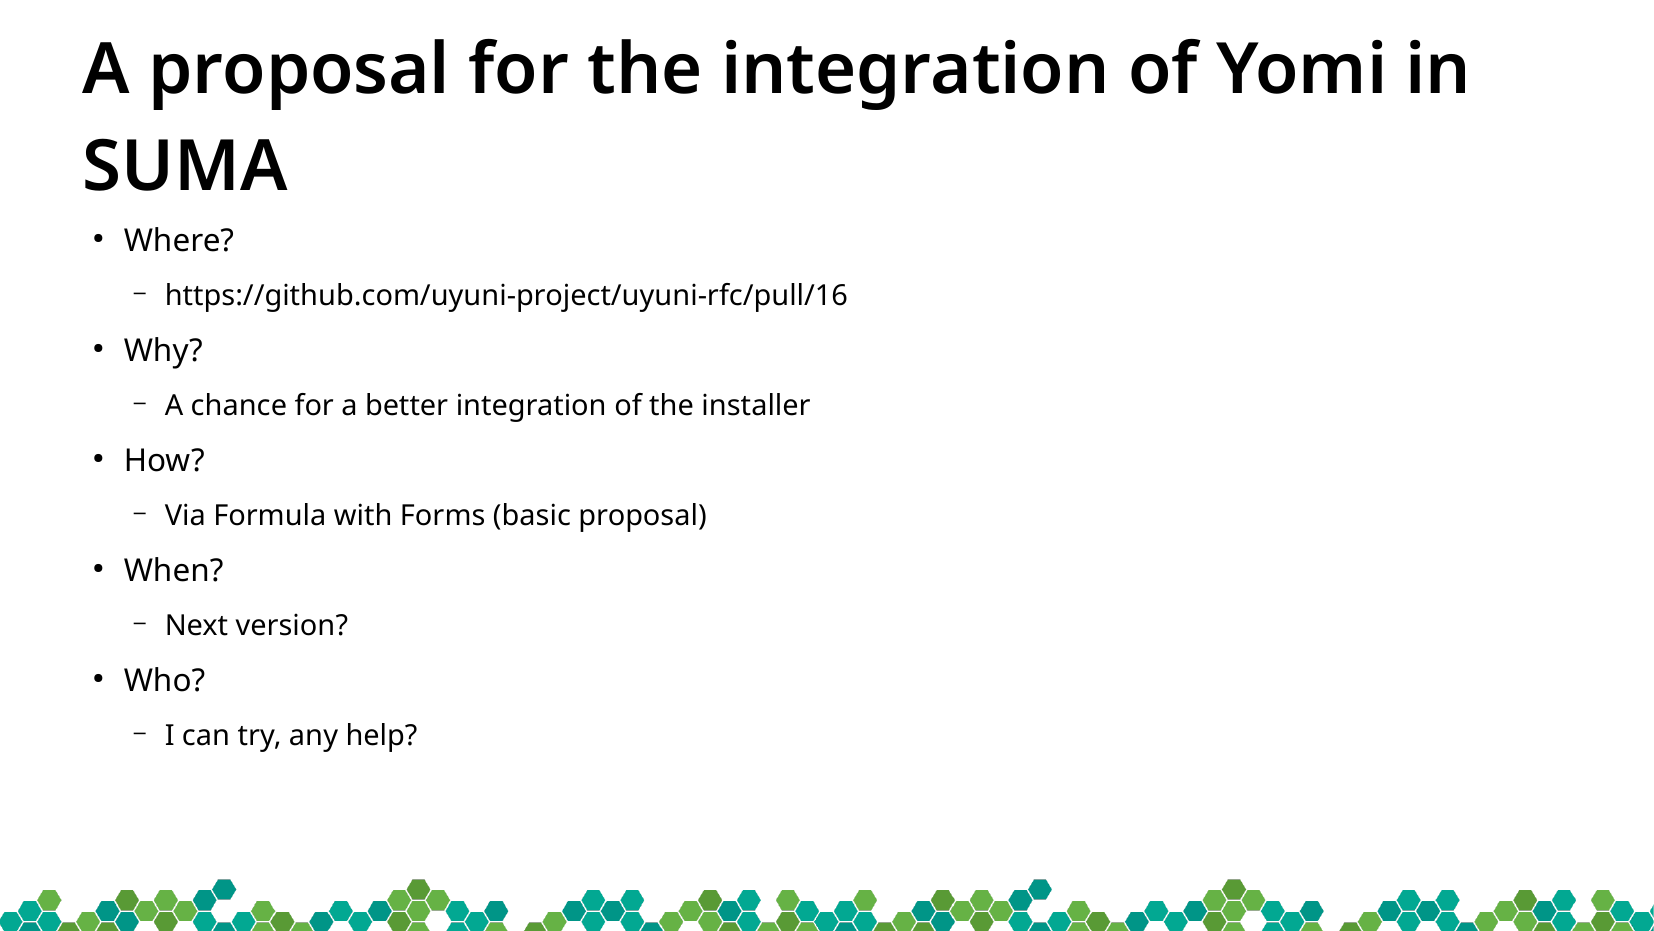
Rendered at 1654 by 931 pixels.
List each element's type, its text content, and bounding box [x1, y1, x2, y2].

title A proposal for the integration of Yomi in SUMA [82, 37, 1571, 193]
picture [0, 871, 1654, 931]
list Where? https://github.com/uyuni-project/uyuni-rfc/pull/16 Why? A chance for a better integration of the installer How? Via Formula with Forms (basic proposal) When? Next version? Who? I can try, any help? [82, 217, 1571, 758]
